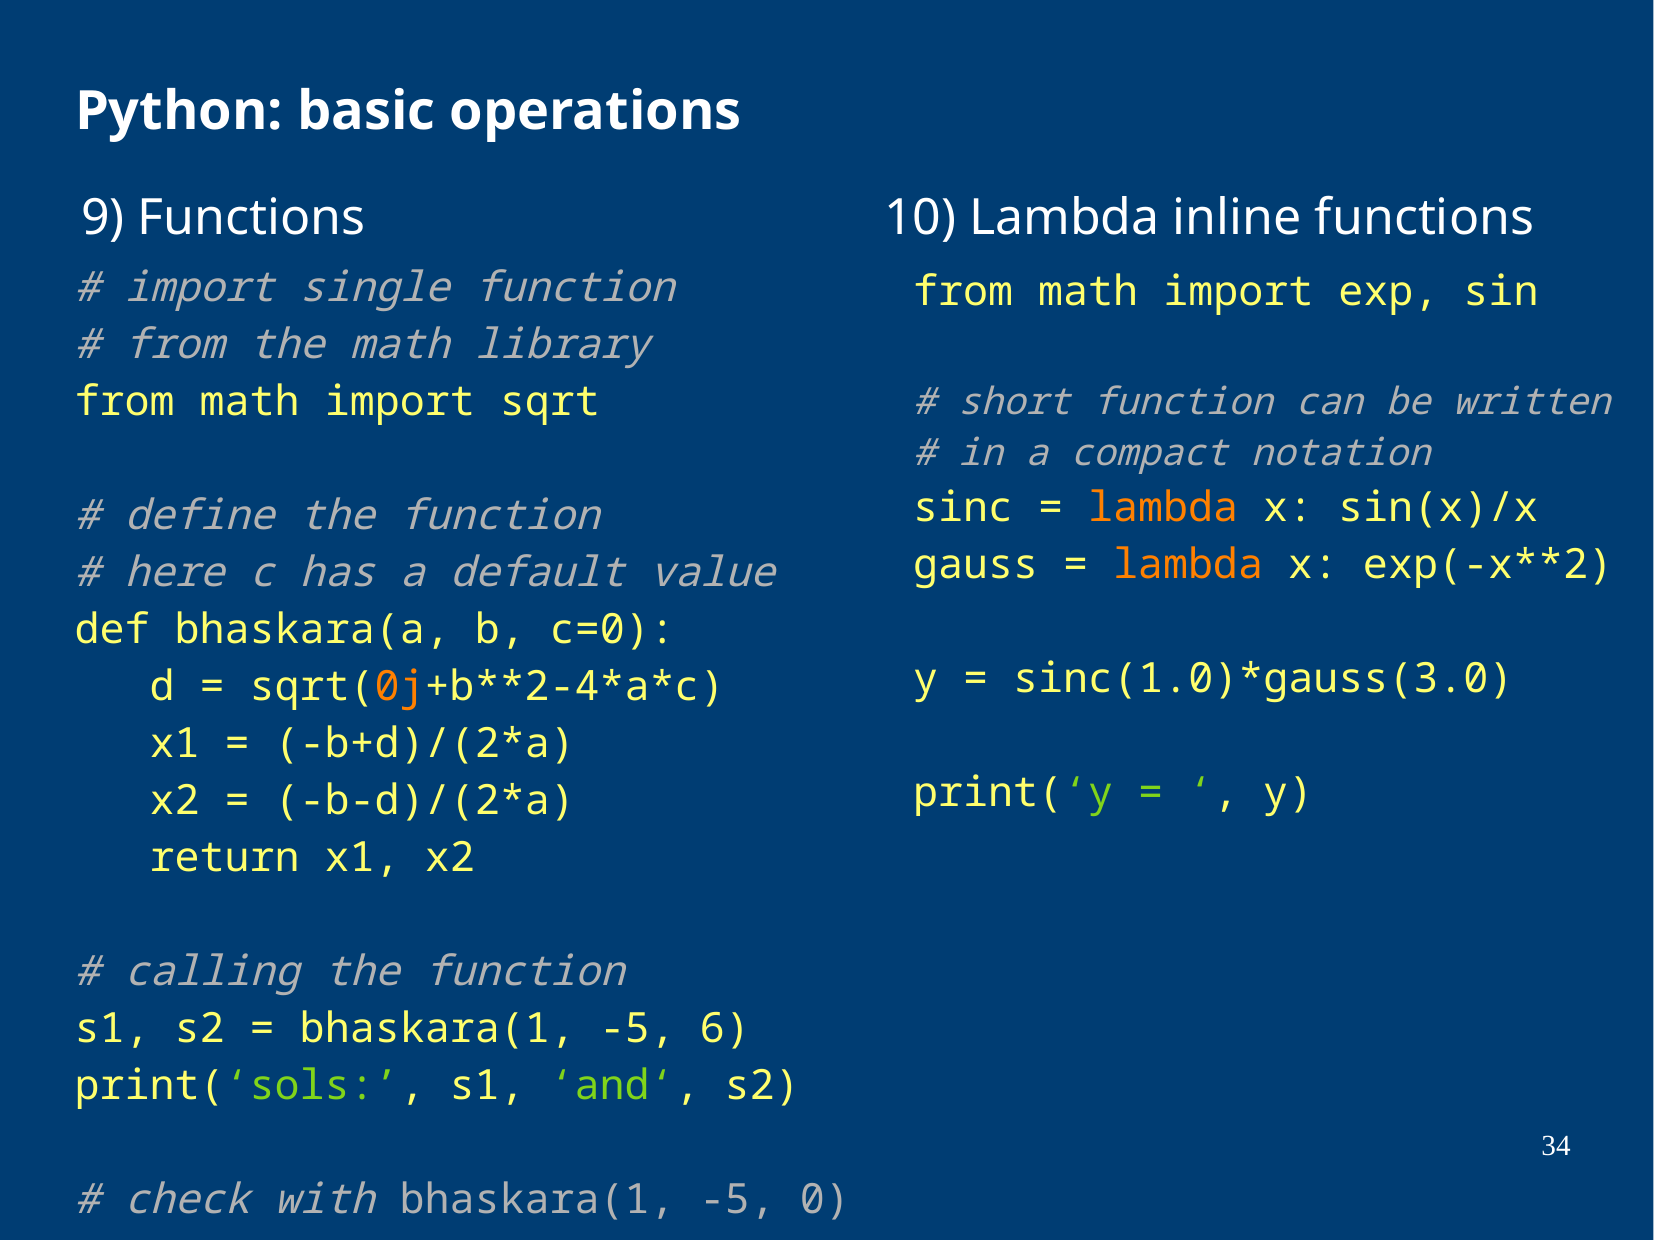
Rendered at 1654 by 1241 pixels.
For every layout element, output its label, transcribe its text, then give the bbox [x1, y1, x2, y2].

text_box from math import exp, sin # short function can be written # in a compact notation sinc = lambda x: sin(x)/x gauss = lambda x: exp(-x**2) y = sinc(1.0)*gauss(3.0) print(‘y = ‘, y) [898, 253, 1654, 854]
text_box Python: basic operations [60, 64, 1576, 165]
text_box # import single function # from the math library from math import sqrt # define the function # here c has a default value def bhaskara(a, b, c=0): d = sqrt(0j+b**2-4*a*c) x1 = (-b+d)/(2*a) x2 = (-b-d)/(2*a) return x1, x2 # calling the function s1, s2 = bhaskara(1, -5, 6) print(‘sols:’, s1, ‘and‘, s2) # check with bhaskara(1, -5, 0) [59, 249, 1133, 1198]
text_box 10) Lambda inline functions [869, 174, 1635, 269]
text_box 9) Functions [66, 174, 525, 245]
